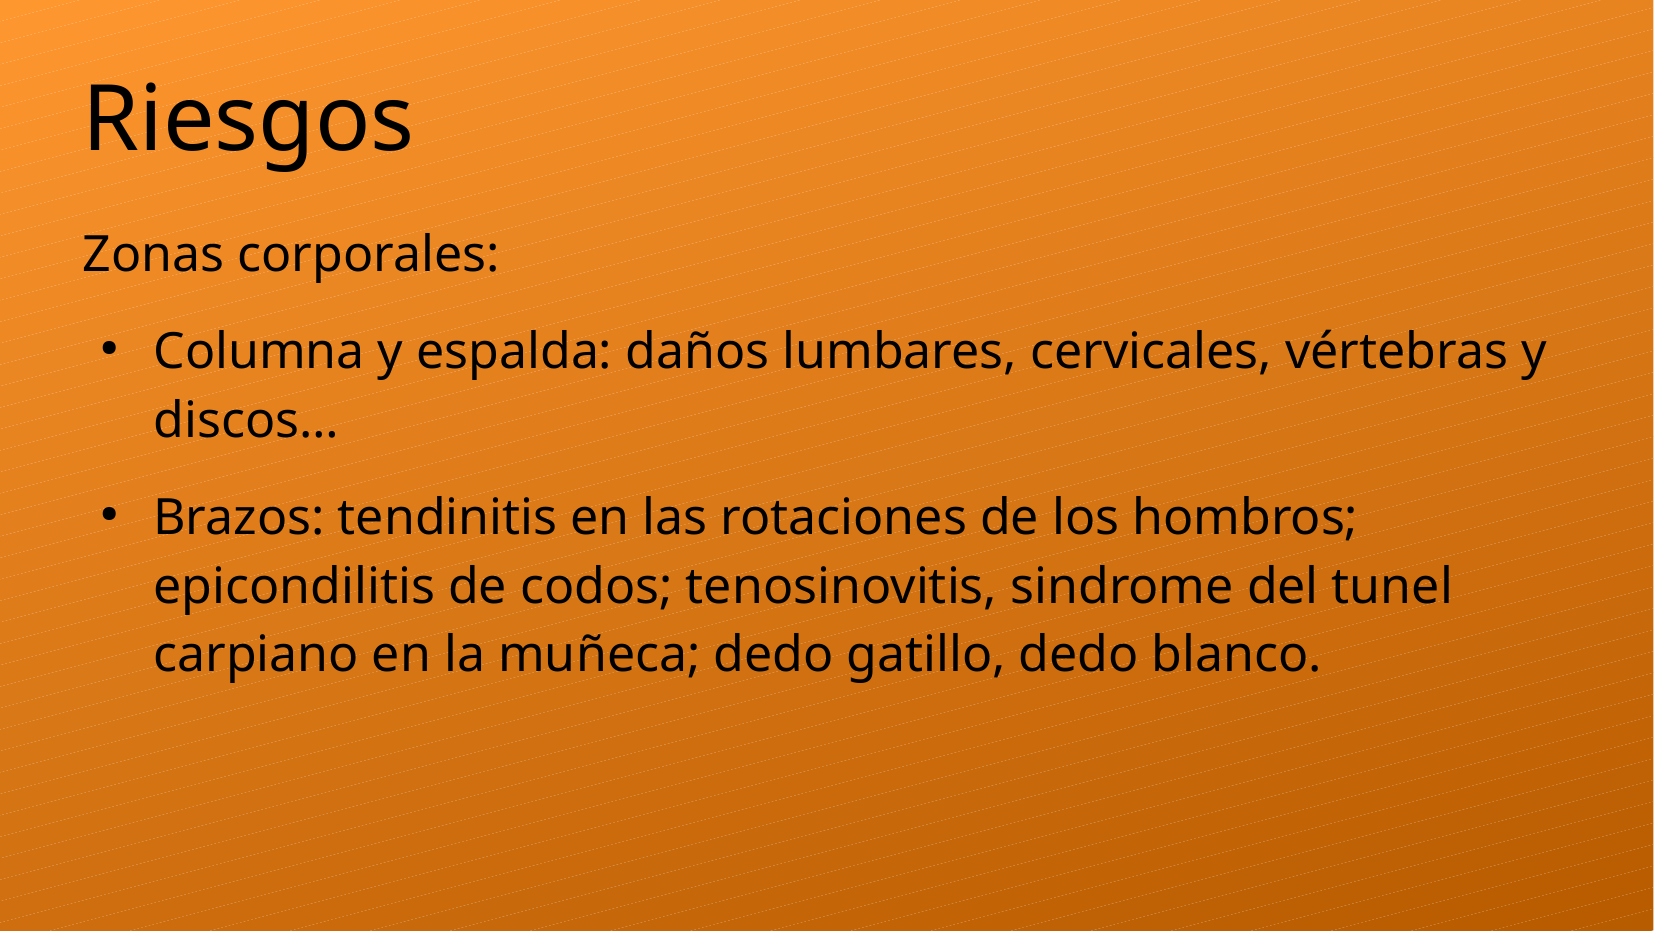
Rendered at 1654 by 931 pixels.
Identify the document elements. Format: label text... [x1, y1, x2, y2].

title Riesgos [82, 37, 1571, 193]
list Zonas corporales: Columna y espalda: daños lumbares, cervicales, vértebras y discos… Brazos: tendinitis en las rotaciones de los hombros; epicondilitis de codos; tenosinovitis, sindrome del tunel carpiano en la muñeca; dedo gatillo, dedo blanco. [82, 217, 1571, 758]
